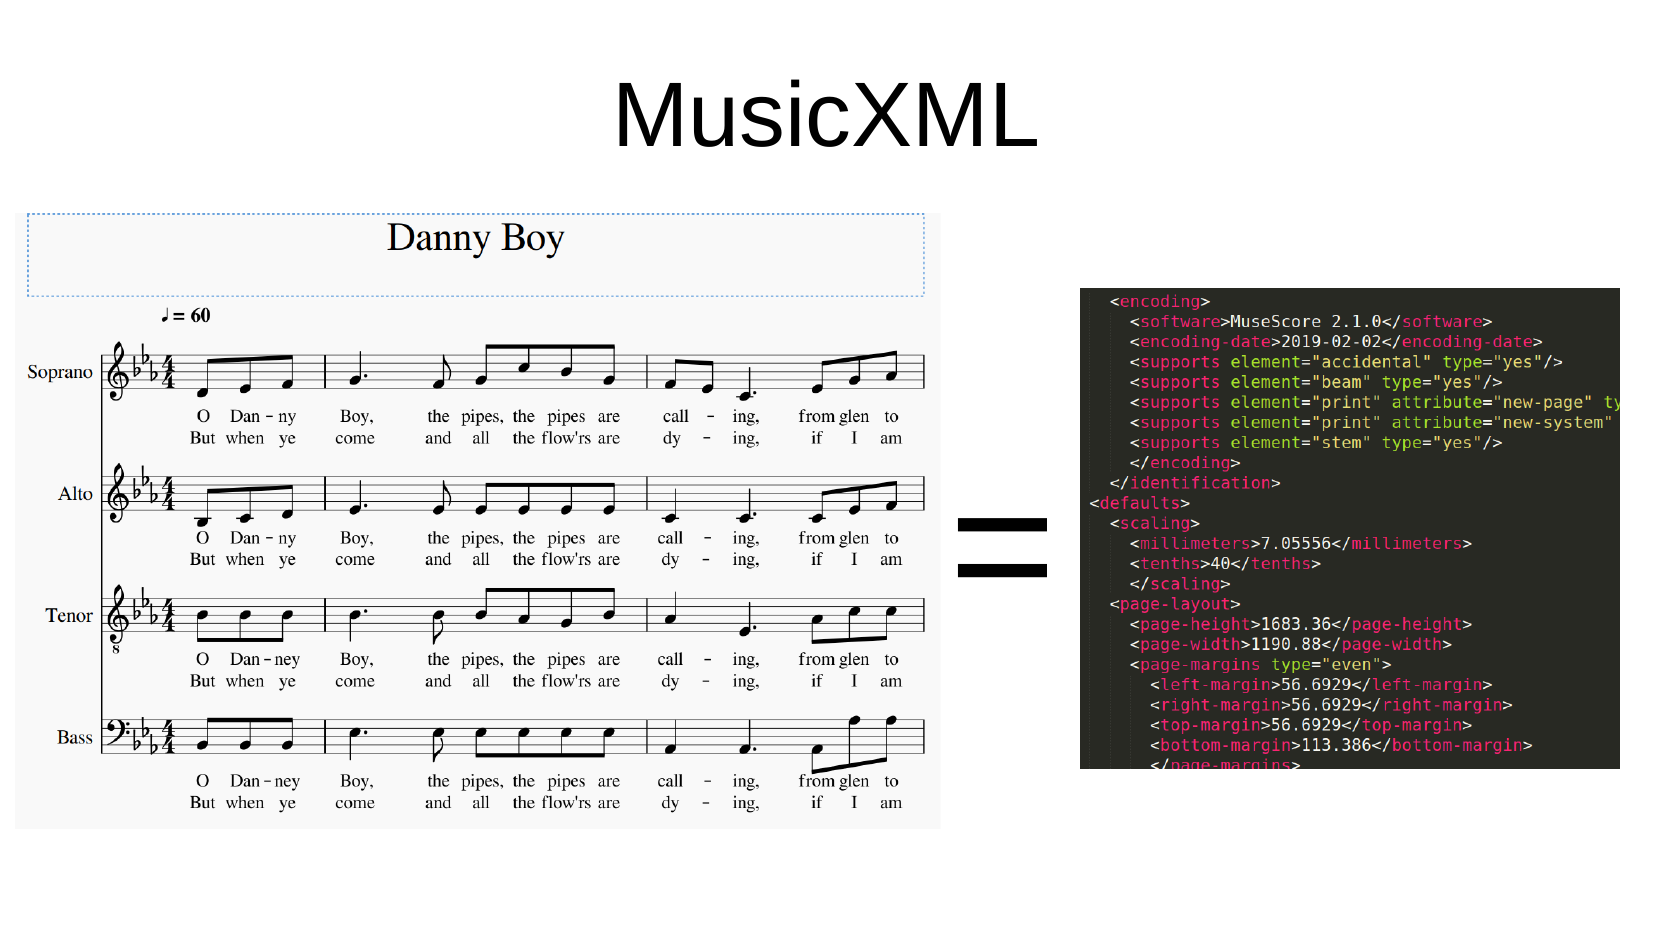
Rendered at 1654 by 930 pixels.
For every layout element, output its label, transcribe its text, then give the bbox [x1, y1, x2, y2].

text_box = [934, 435, 1072, 655]
picture [1080, 288, 1621, 769]
picture [15, 213, 941, 829]
title MusicXML [82, 37, 1571, 193]
